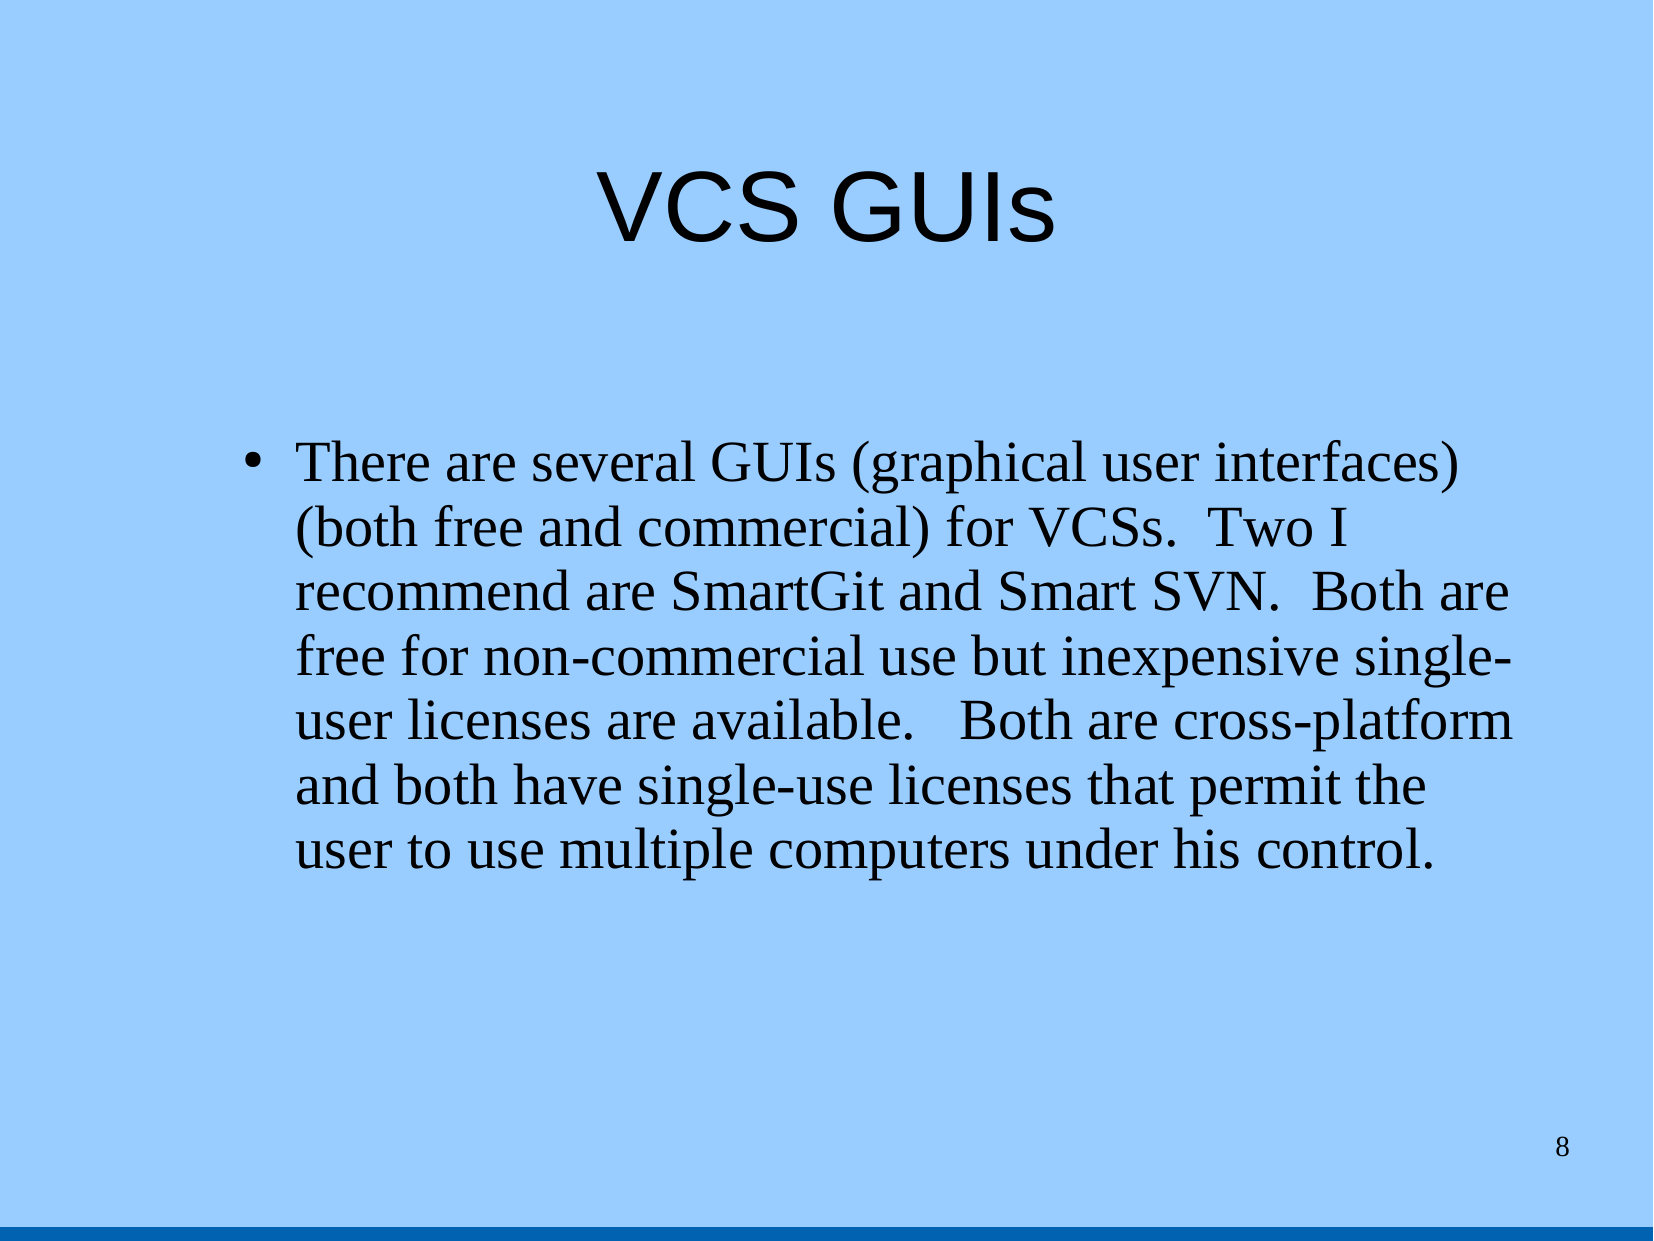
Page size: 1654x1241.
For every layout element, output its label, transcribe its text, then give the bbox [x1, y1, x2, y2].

list There are several GUIs (graphical user interfaces) (both free and commercial) for VCSs. Two I recommend are SmartGit and Smart SVN. Both are free for non-commercial use but inexpensive single-user licenses are available. Both are cross-platform and both have single-use licenses that permit the user to use multiple computers under his control. [225, 429, 1538, 989]
title VCS GUIs [121, 102, 1533, 311]
